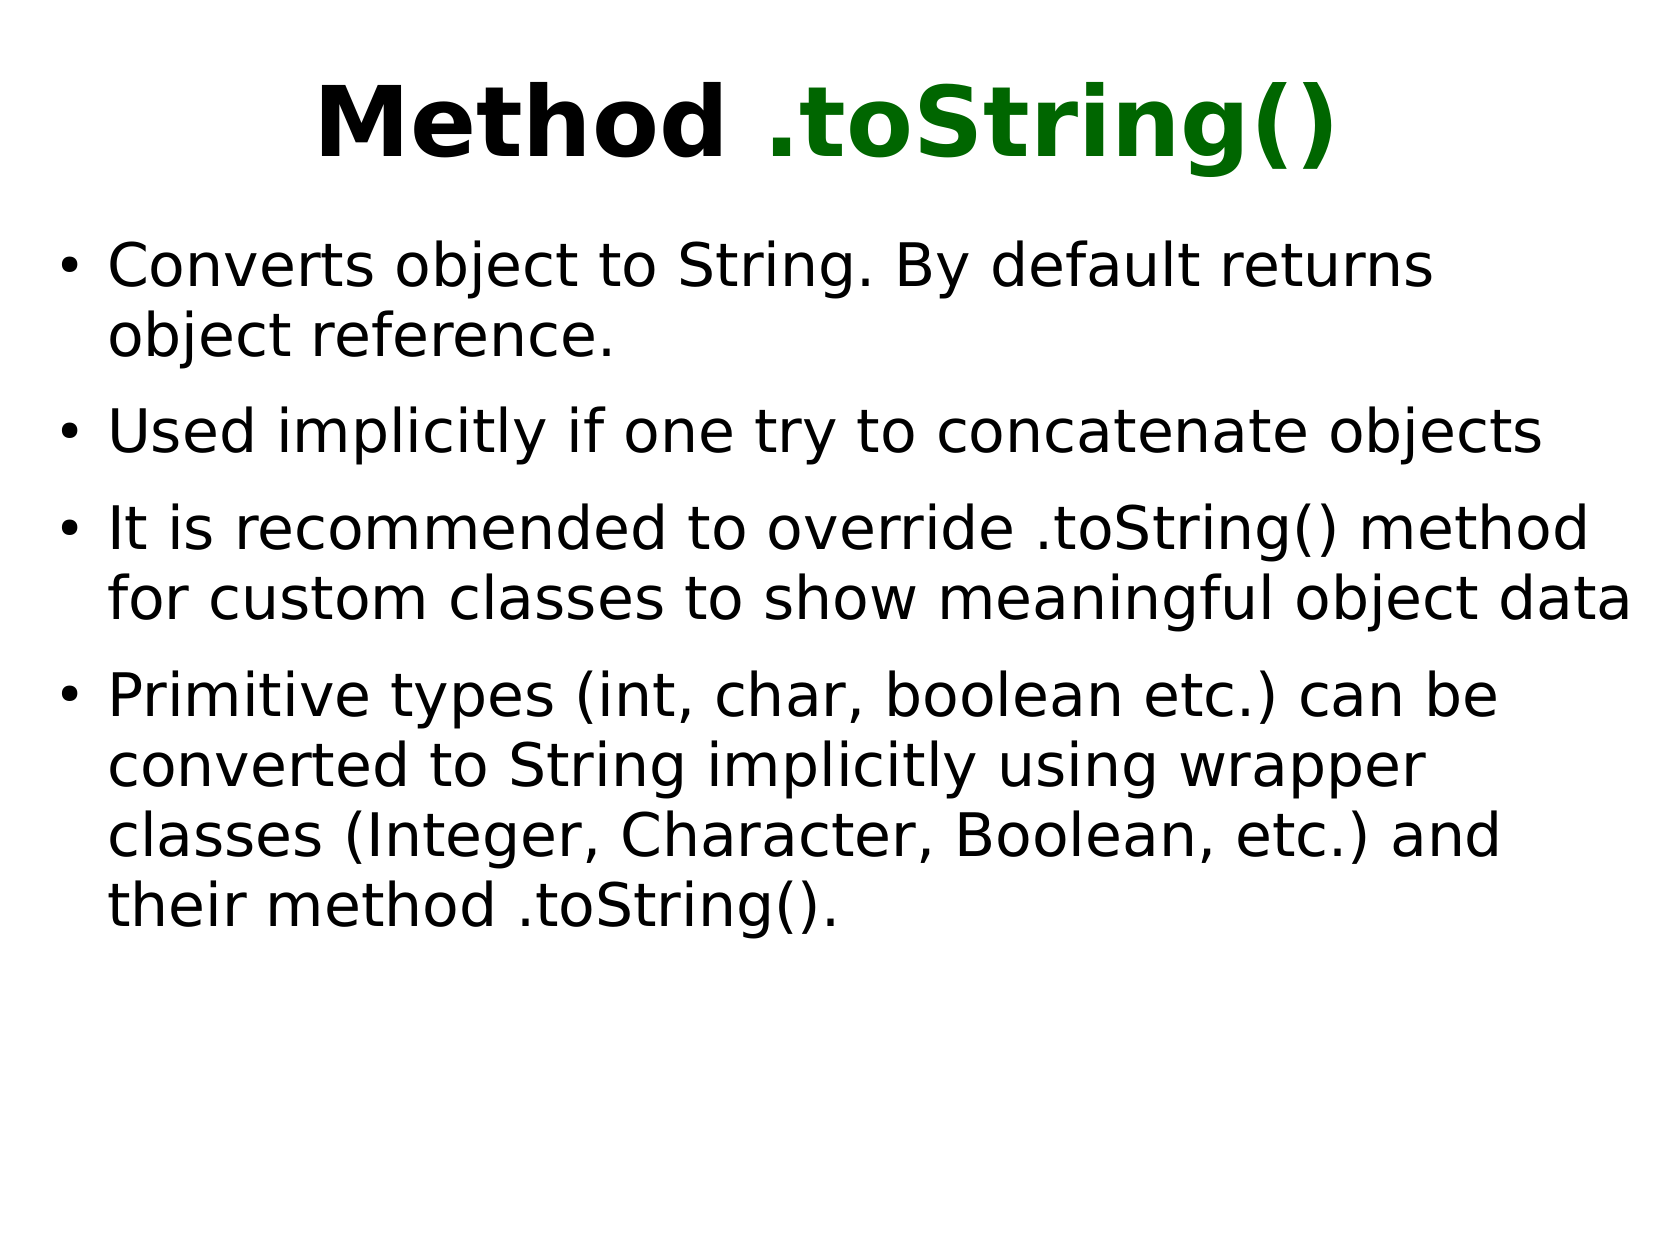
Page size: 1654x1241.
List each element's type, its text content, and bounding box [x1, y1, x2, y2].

list Converts object to String. By default returns object reference. Used implicitly if one try to concatenate objects It is recommended to override .toString() method for custom classes to show meaningful object data Primitive types (int, char, boolean etc.) can be converted to String implicitly using wrapper classes (Integer, Character, Boolean, etc.) and their method .toString(). [43, 230, 1638, 1010]
title Method .toString() [82, 49, 1571, 196]
